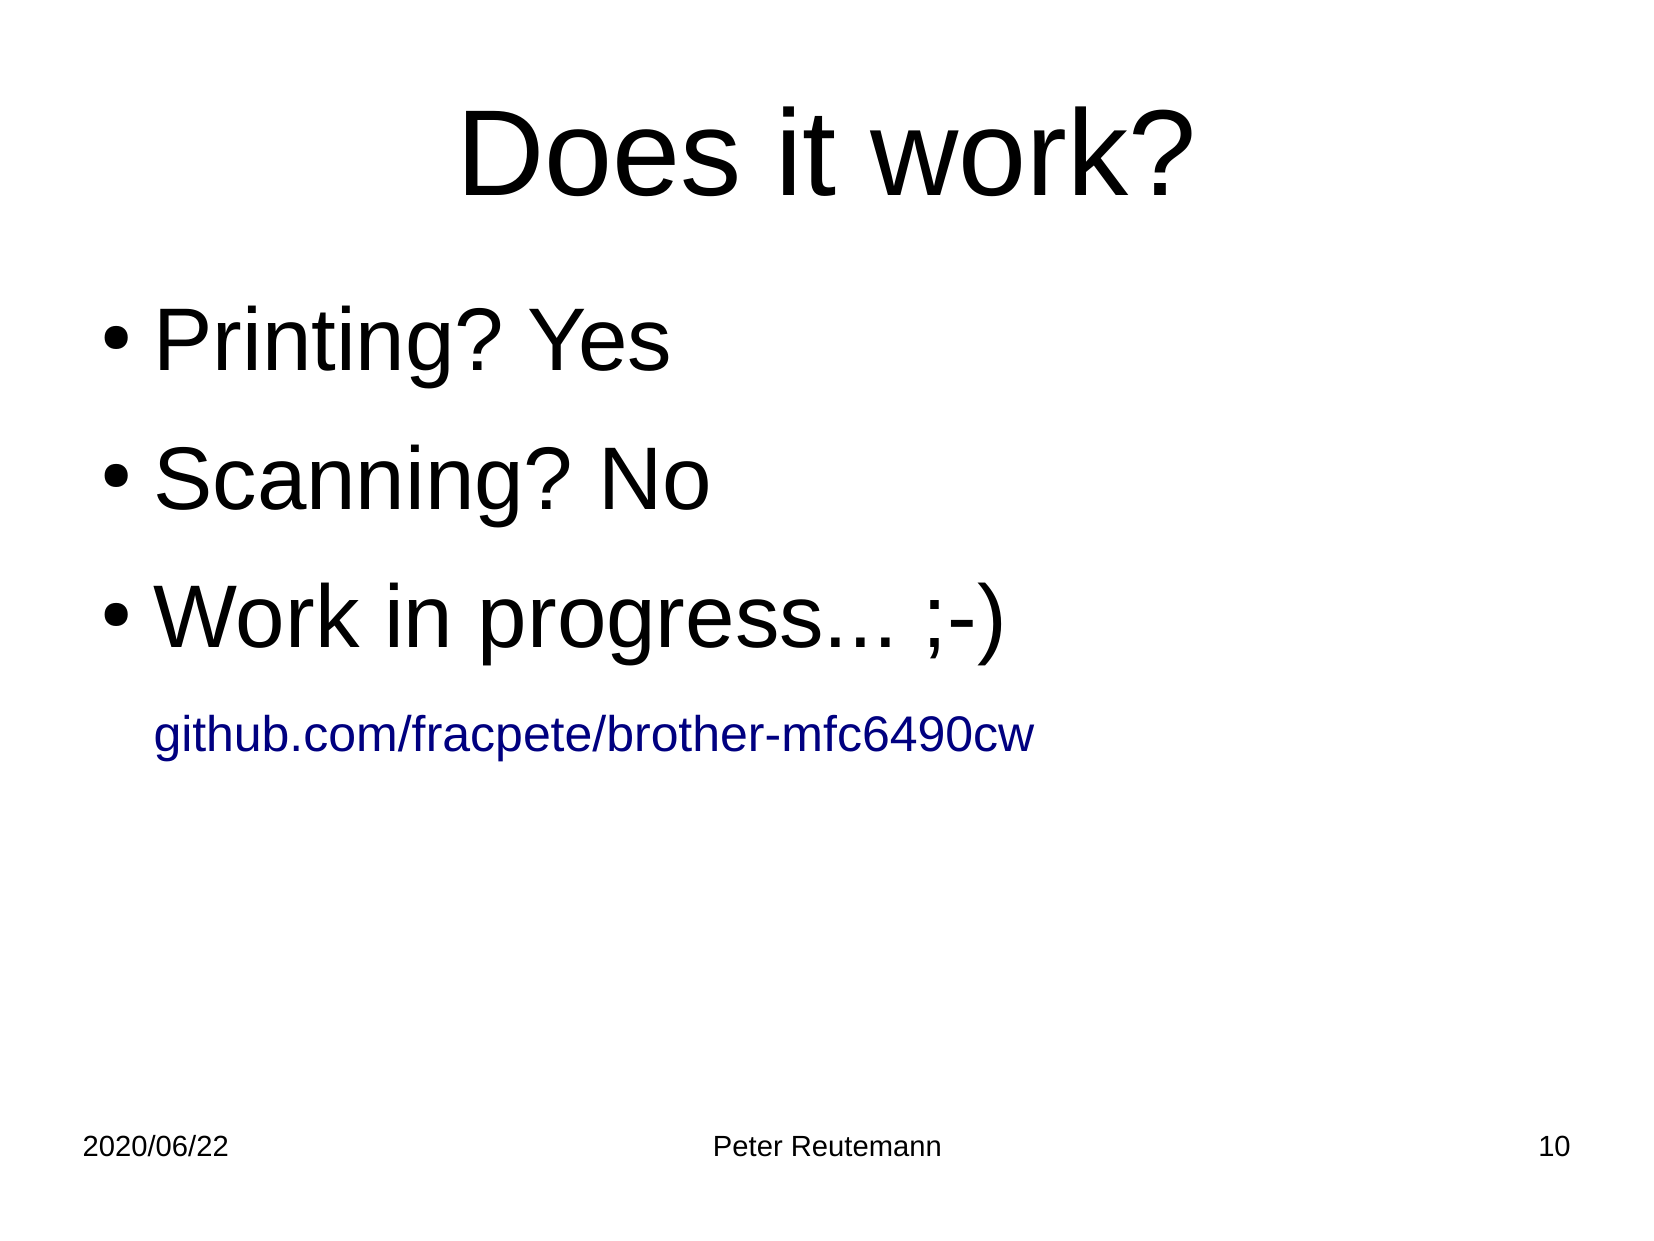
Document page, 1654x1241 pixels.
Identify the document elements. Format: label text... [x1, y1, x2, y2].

title Does it work? [82, 49, 1571, 257]
list Printing? Yes Scanning? No Work in progress... ;-) github.com/fracpete/brother-mfc6490cw [82, 290, 1571, 1010]
